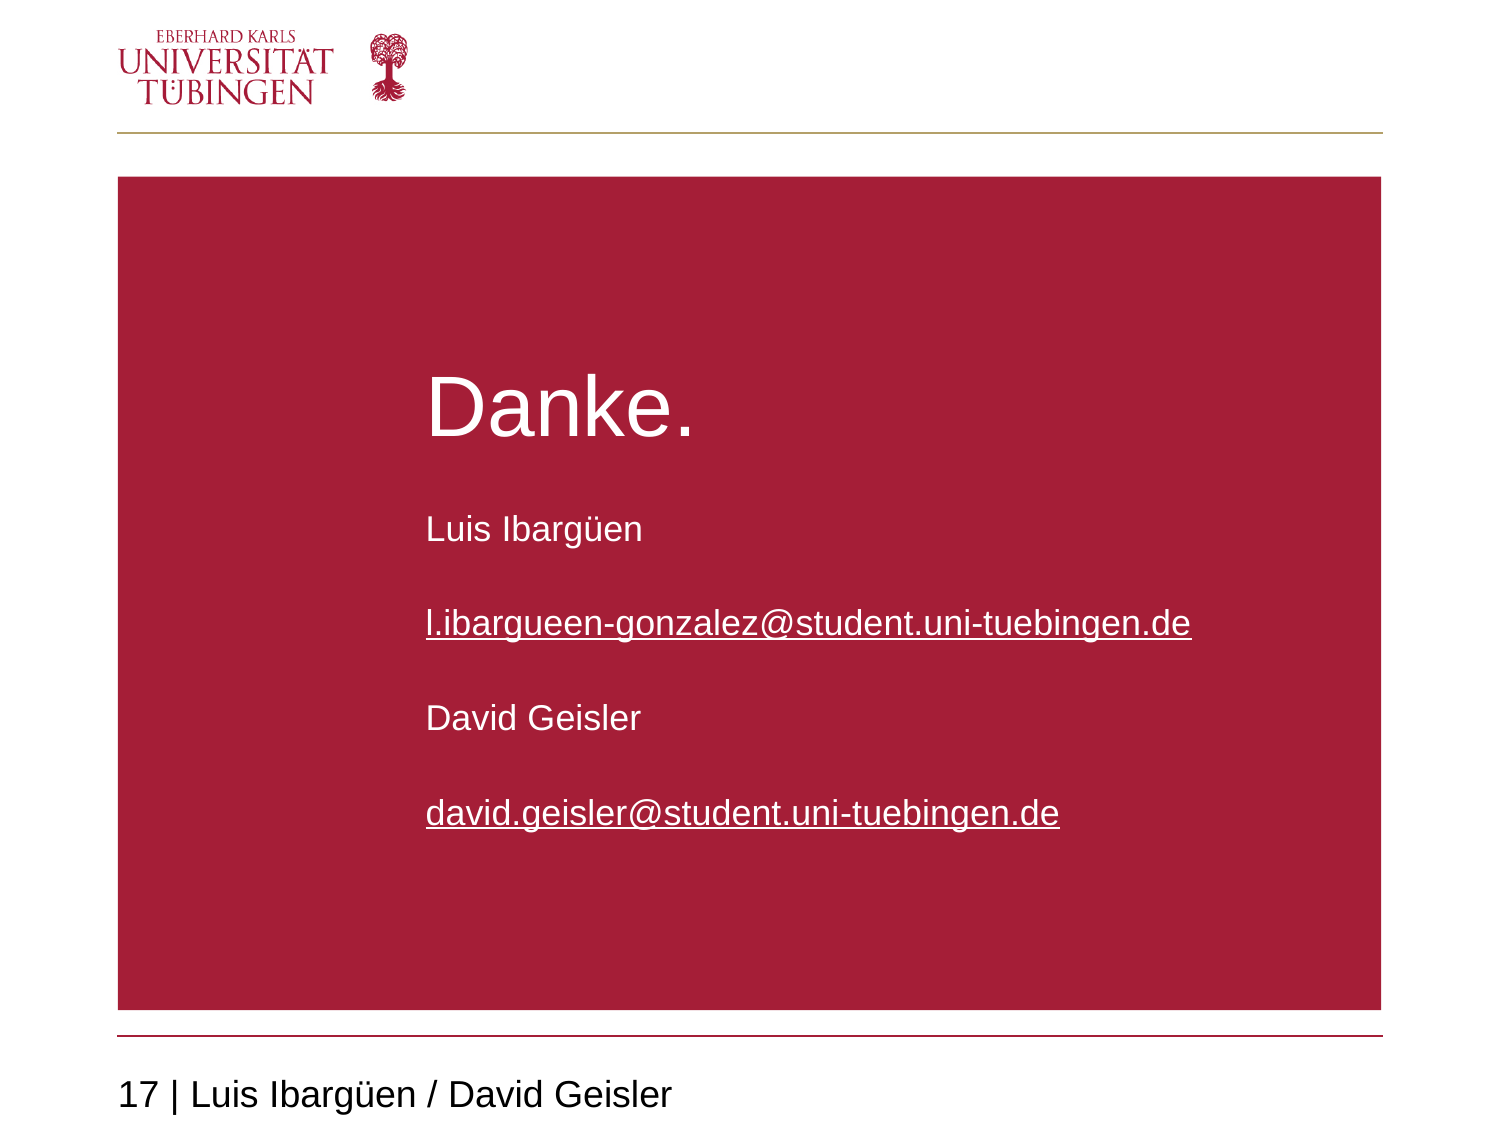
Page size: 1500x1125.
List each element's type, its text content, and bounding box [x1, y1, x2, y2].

text_box [117, 176, 1382, 1011]
picture [117, 29, 408, 105]
list Danke. Luis Ibargüen l.ibargueen-gonzalez@student.uni-tuebingen.de David Geisler david.geisler@student.uni-tuebingen.de [425, 340, 1205, 841]
